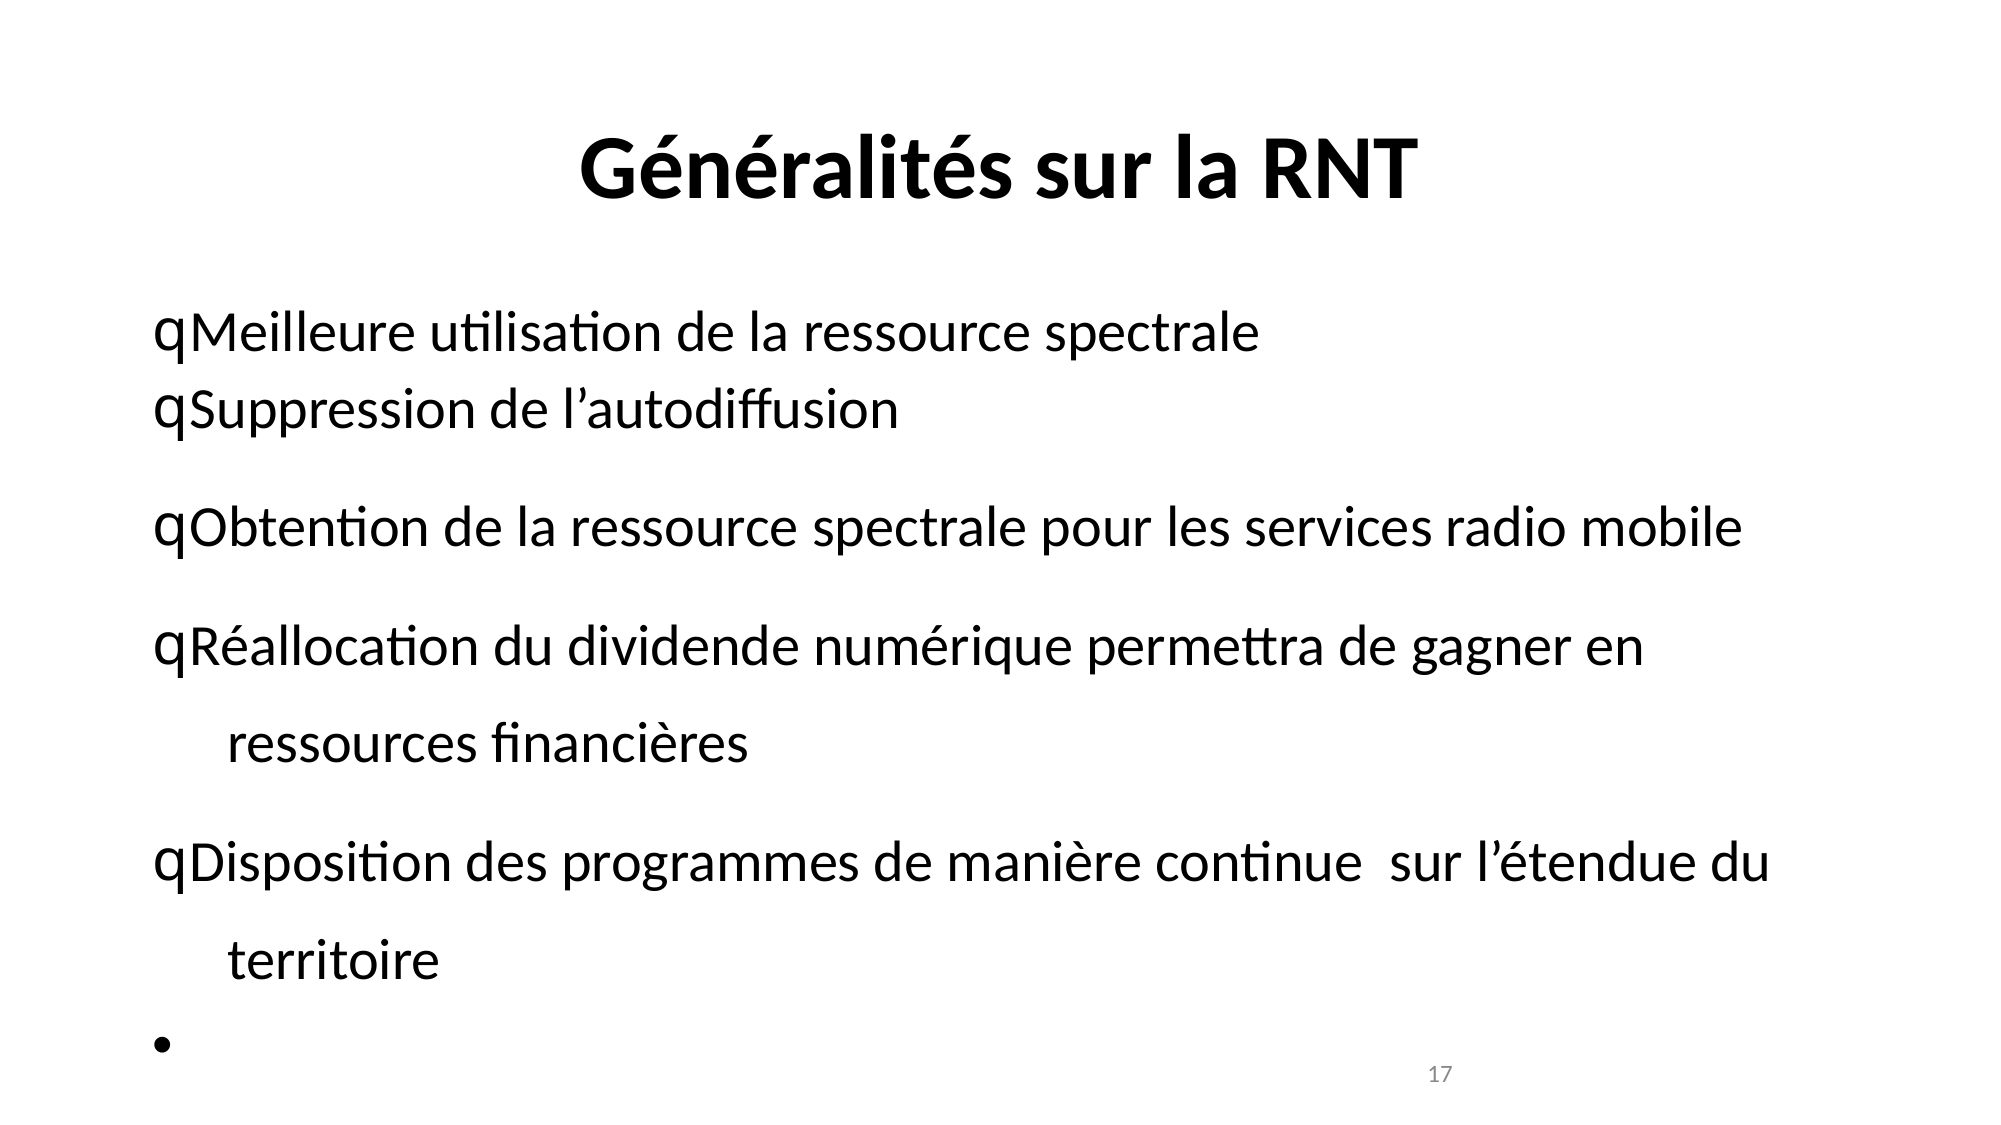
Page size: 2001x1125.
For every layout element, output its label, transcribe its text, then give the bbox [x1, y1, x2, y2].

text_box [1412, 1042, 1863, 1103]
title Généralités sur la RNT [137, 59, 1863, 278]
list Meilleure utilisation de la ressource spectrale Suppression de l’autodiffusion Obtention de la ressource spectrale pour les services radio mobile Réallocation du dividende numérique permettra de gagner en ressources financières Disposition des programmes de manière continue sur l’étendue du territoire [137, 299, 1863, 1014]
